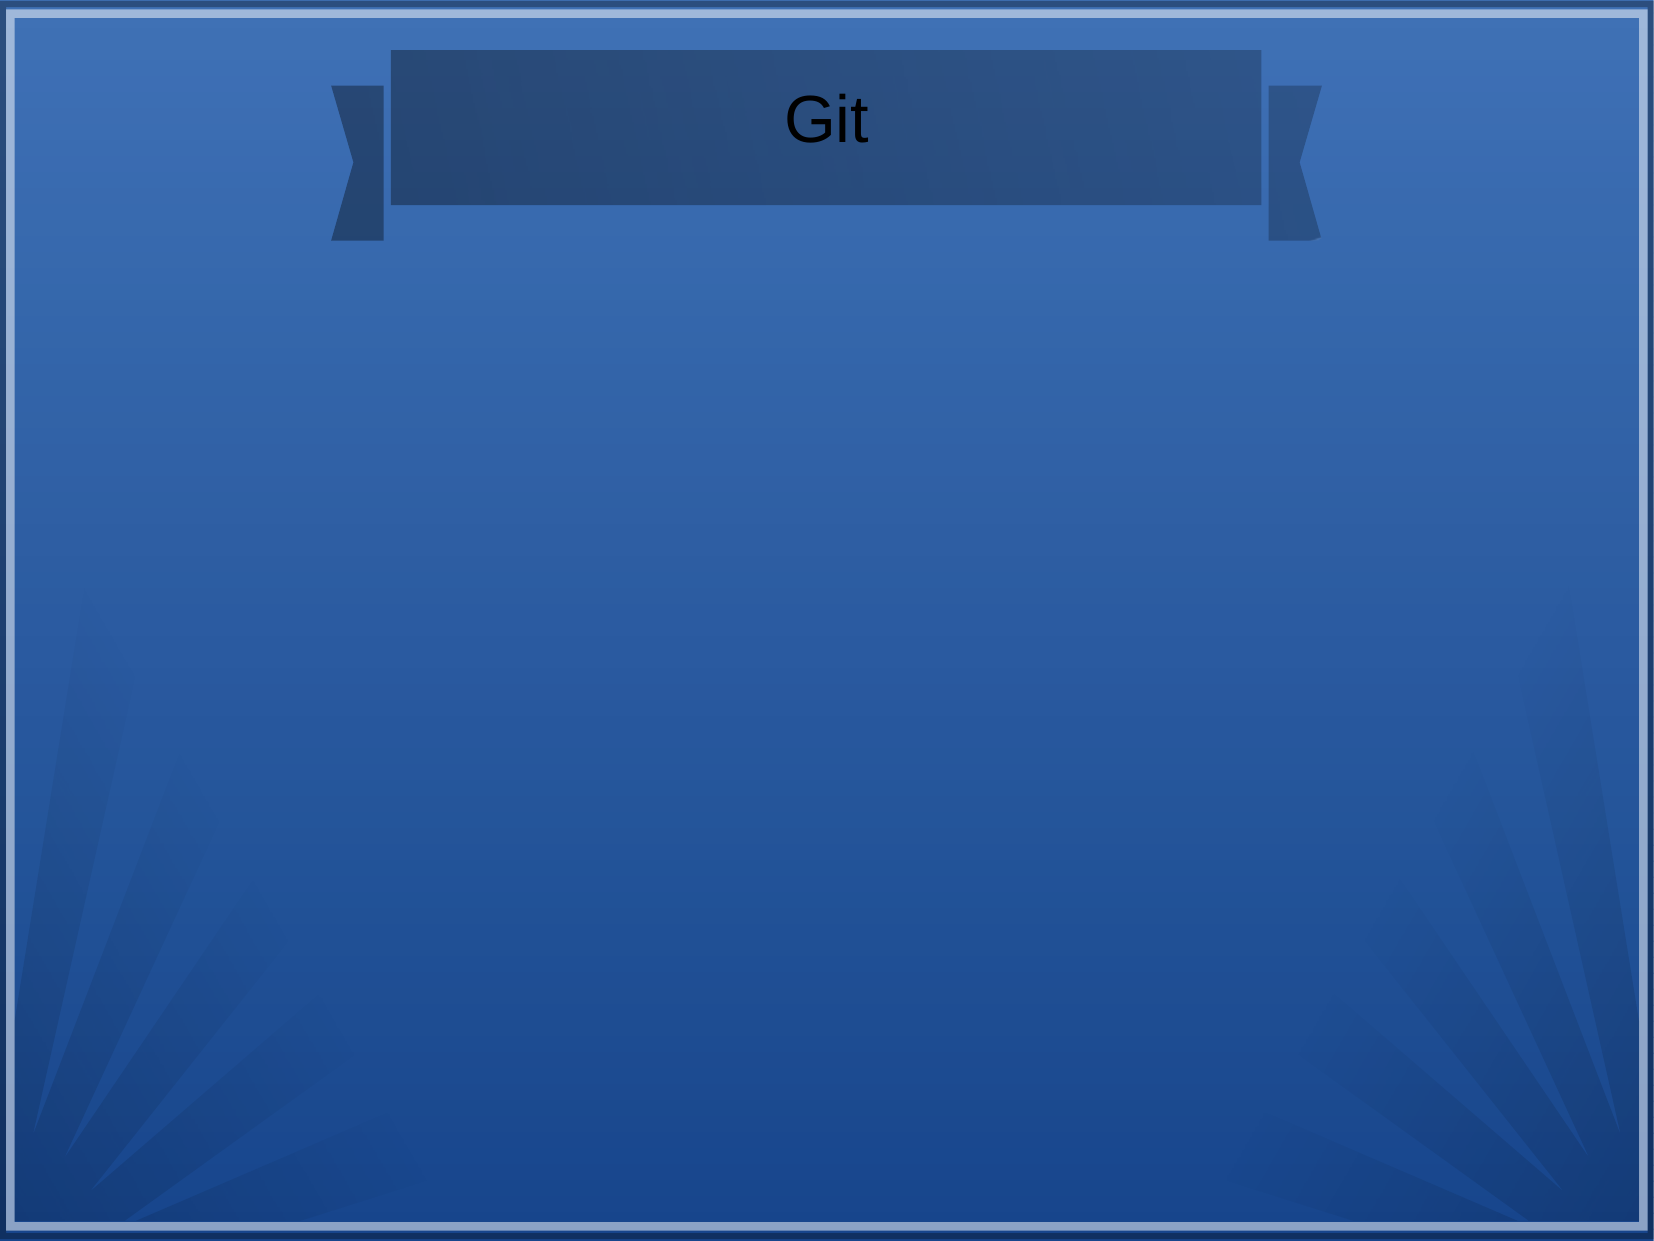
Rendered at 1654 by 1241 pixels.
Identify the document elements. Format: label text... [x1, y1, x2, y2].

subtitle Git [389, 0, 1264, 485]
